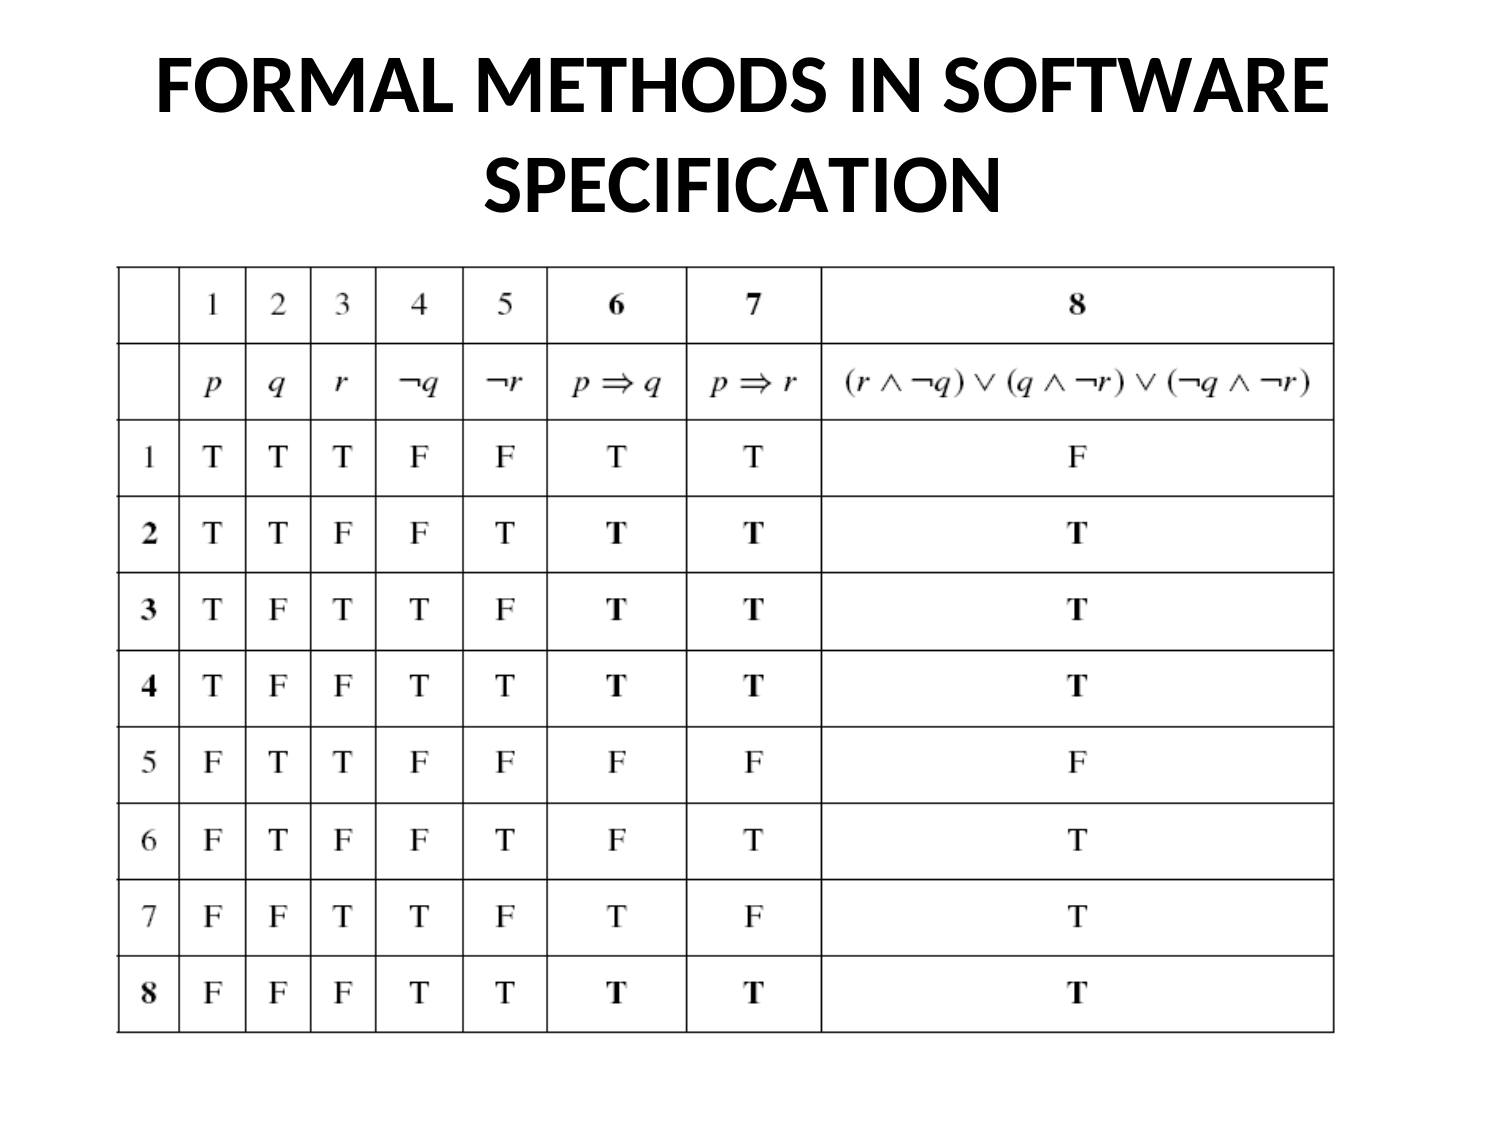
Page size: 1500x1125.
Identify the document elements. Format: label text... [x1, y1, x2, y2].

picture [112, 262, 1338, 1038]
title FORMAL METHODS IN SOFTWARE SPECIFICATION [0, 21, 1488, 238]
